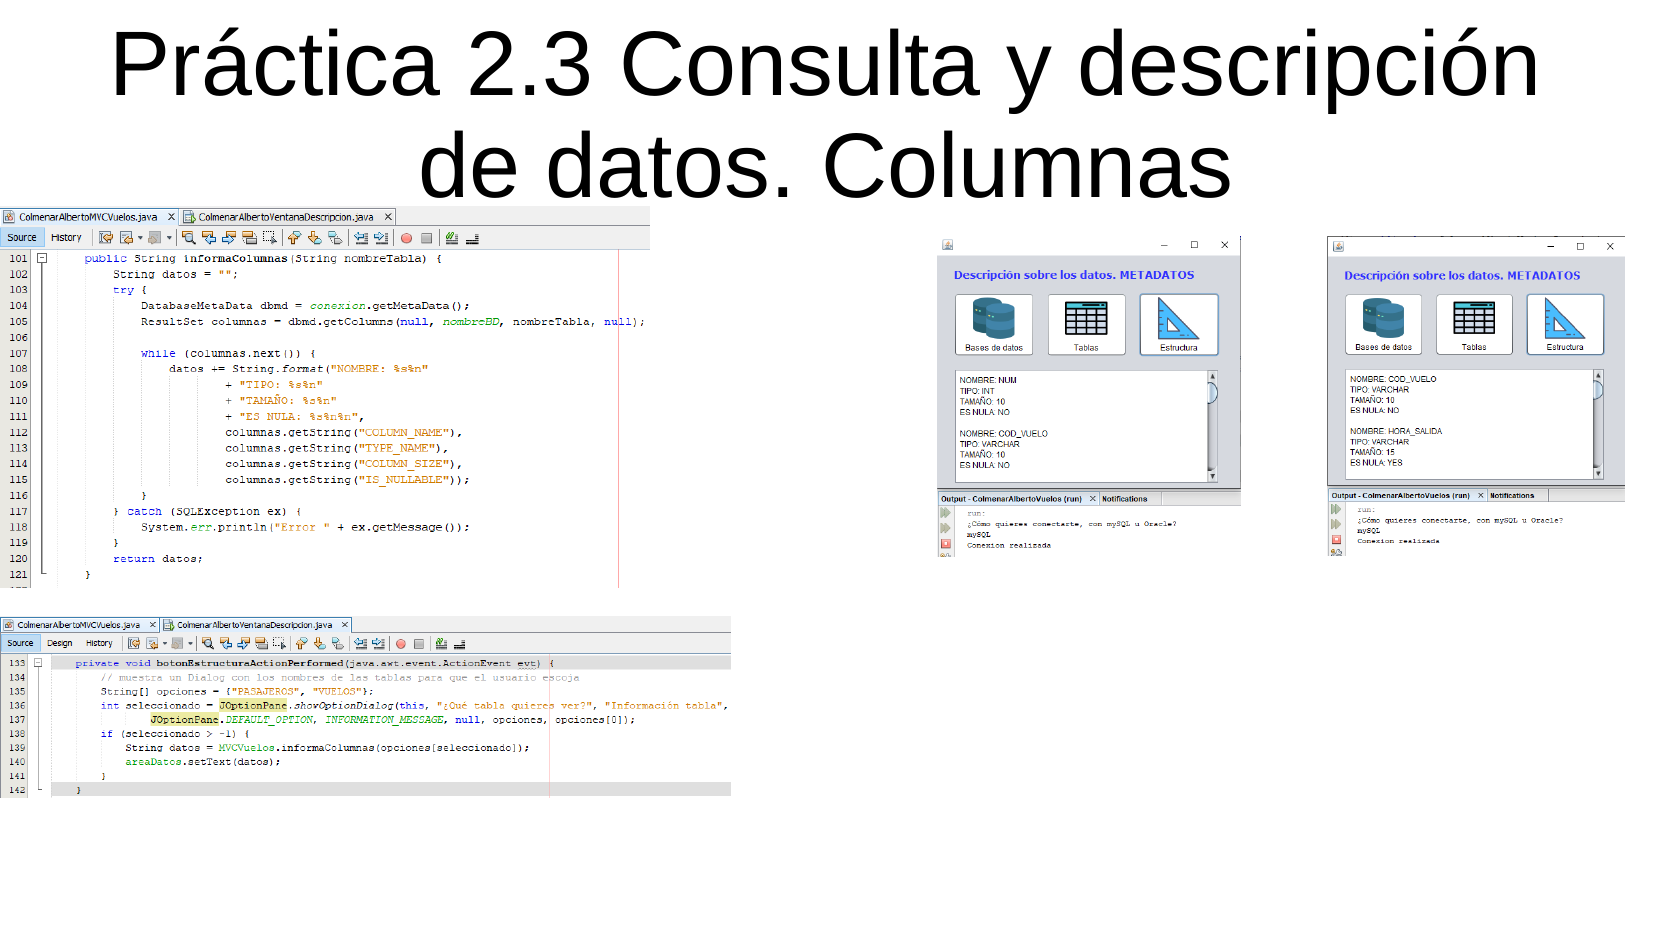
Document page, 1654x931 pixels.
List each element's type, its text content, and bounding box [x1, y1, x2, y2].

picture [1327, 236, 1625, 556]
title Práctica 2.3 Consulta y descripción de datos. Columnas [82, 12, 1571, 218]
picture [0, 206, 650, 589]
picture [0, 616, 731, 798]
picture [937, 236, 1241, 557]
